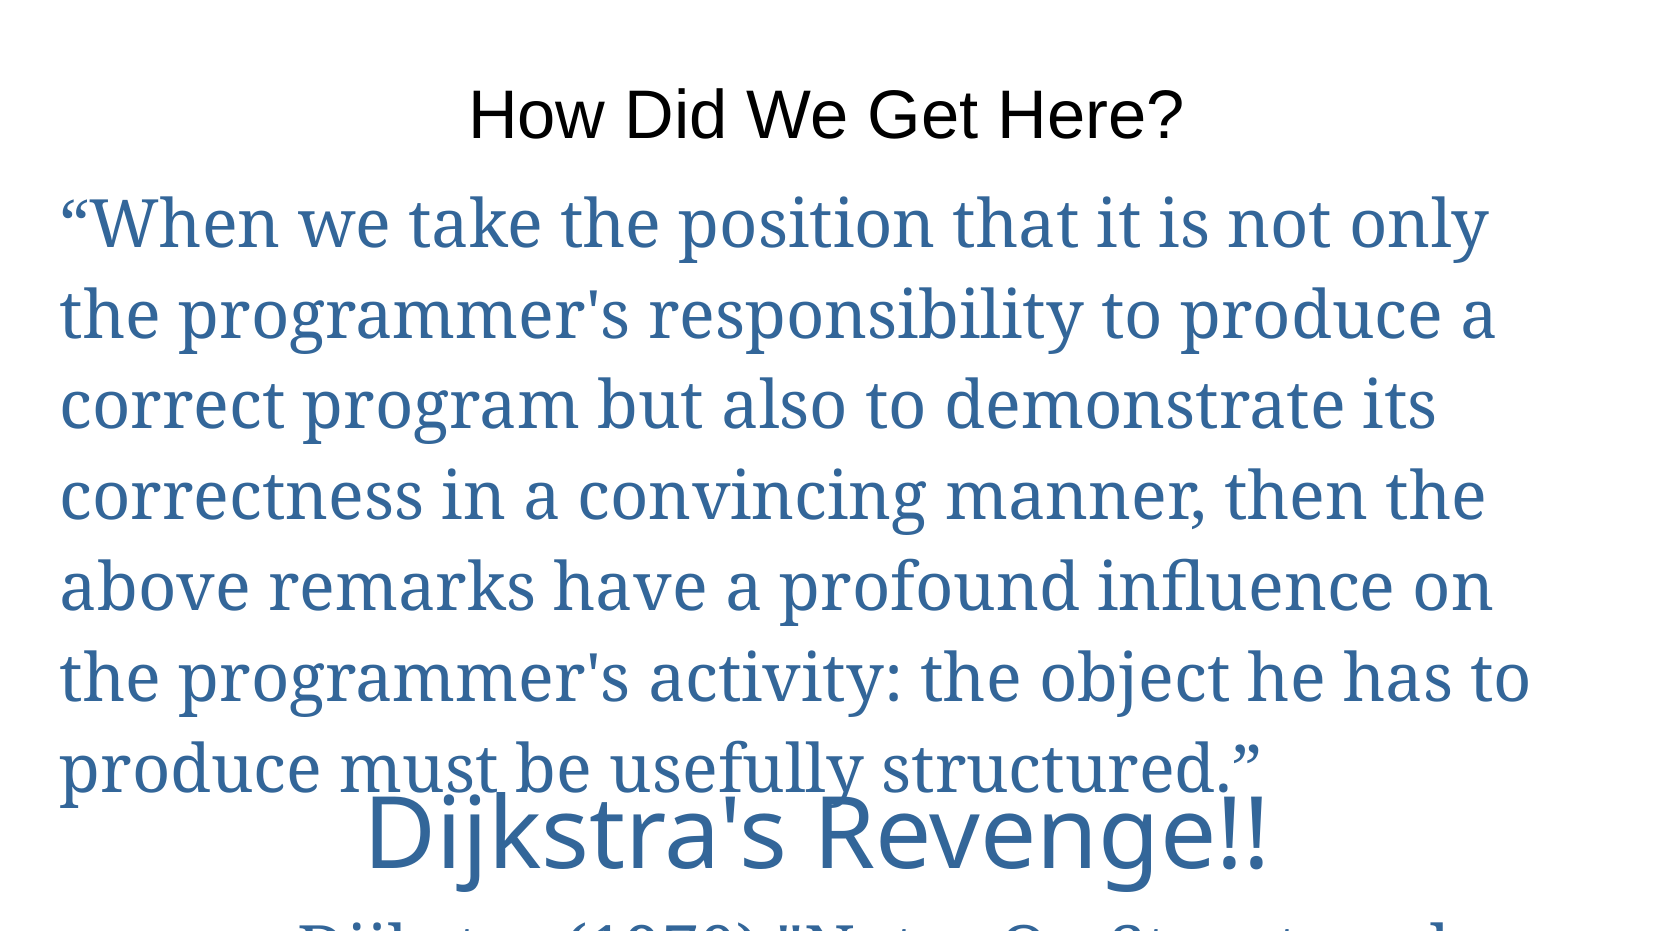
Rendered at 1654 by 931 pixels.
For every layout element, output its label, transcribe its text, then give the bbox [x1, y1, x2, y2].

text_box “When we take the position that it is not only the programmer's responsibility to produce a correct program but also to demonstrate its correctness in a convincing manner, then the above remarks have a profound influence on the programmer's activity: the object he has to produce must be usefully structured.” — Dijkstra (1970) "Notes On Structured Programming" (EWD249), Section 3 ("On The Reliability of Mechanisms"), p. 6. [45, 168, 1621, 883]
text_box Dijkstra's Revenge!! [75, 753, 1561, 885]
title How Did We Get Here? [82, 37, 1571, 168]
